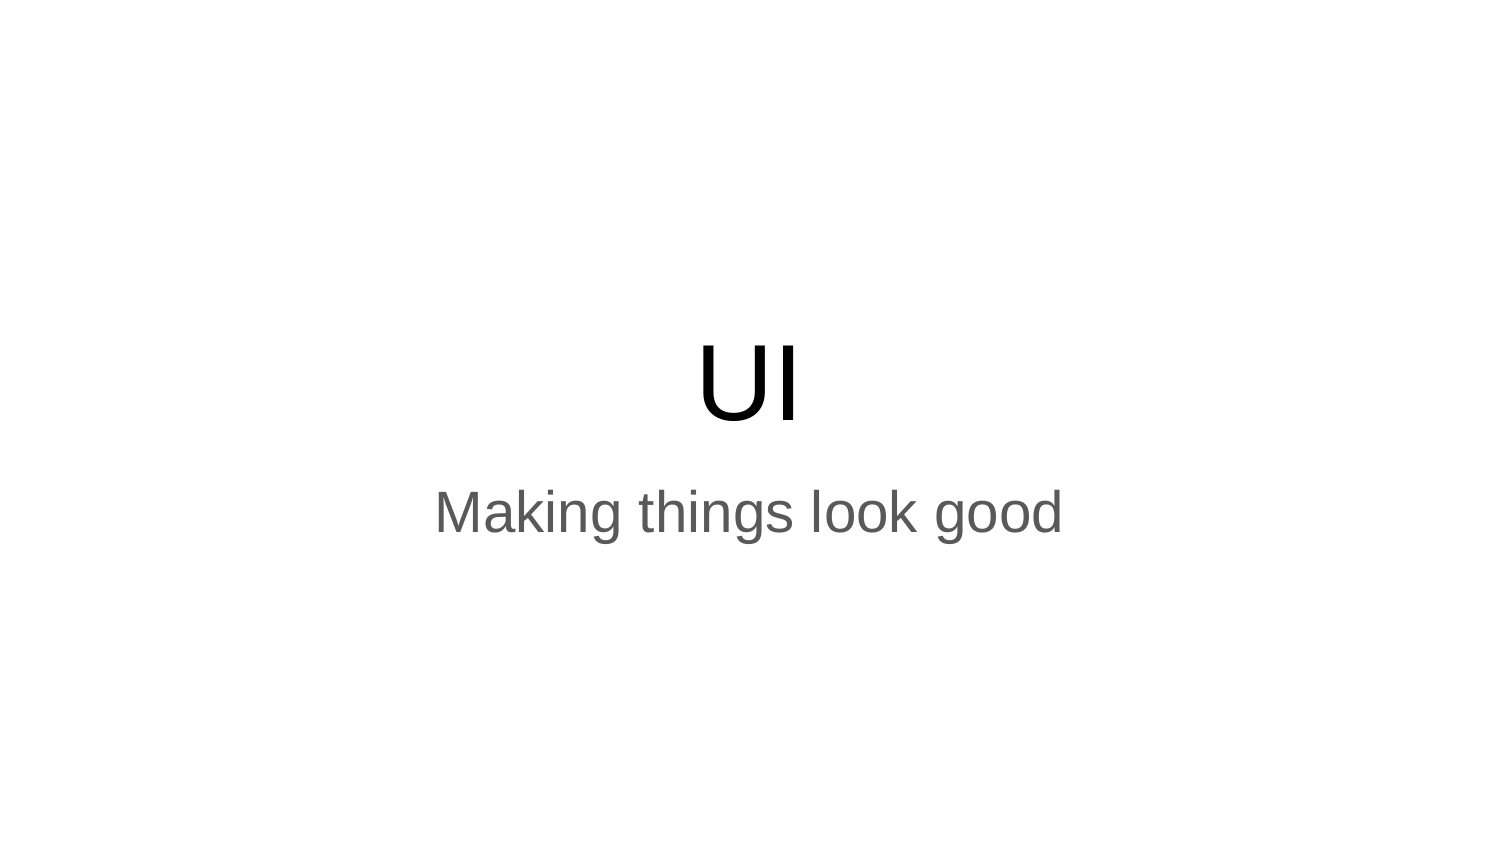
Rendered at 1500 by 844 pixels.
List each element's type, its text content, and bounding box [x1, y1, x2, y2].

subtitle Making things look good [51, 464, 1449, 595]
title UI [51, 122, 1449, 459]
